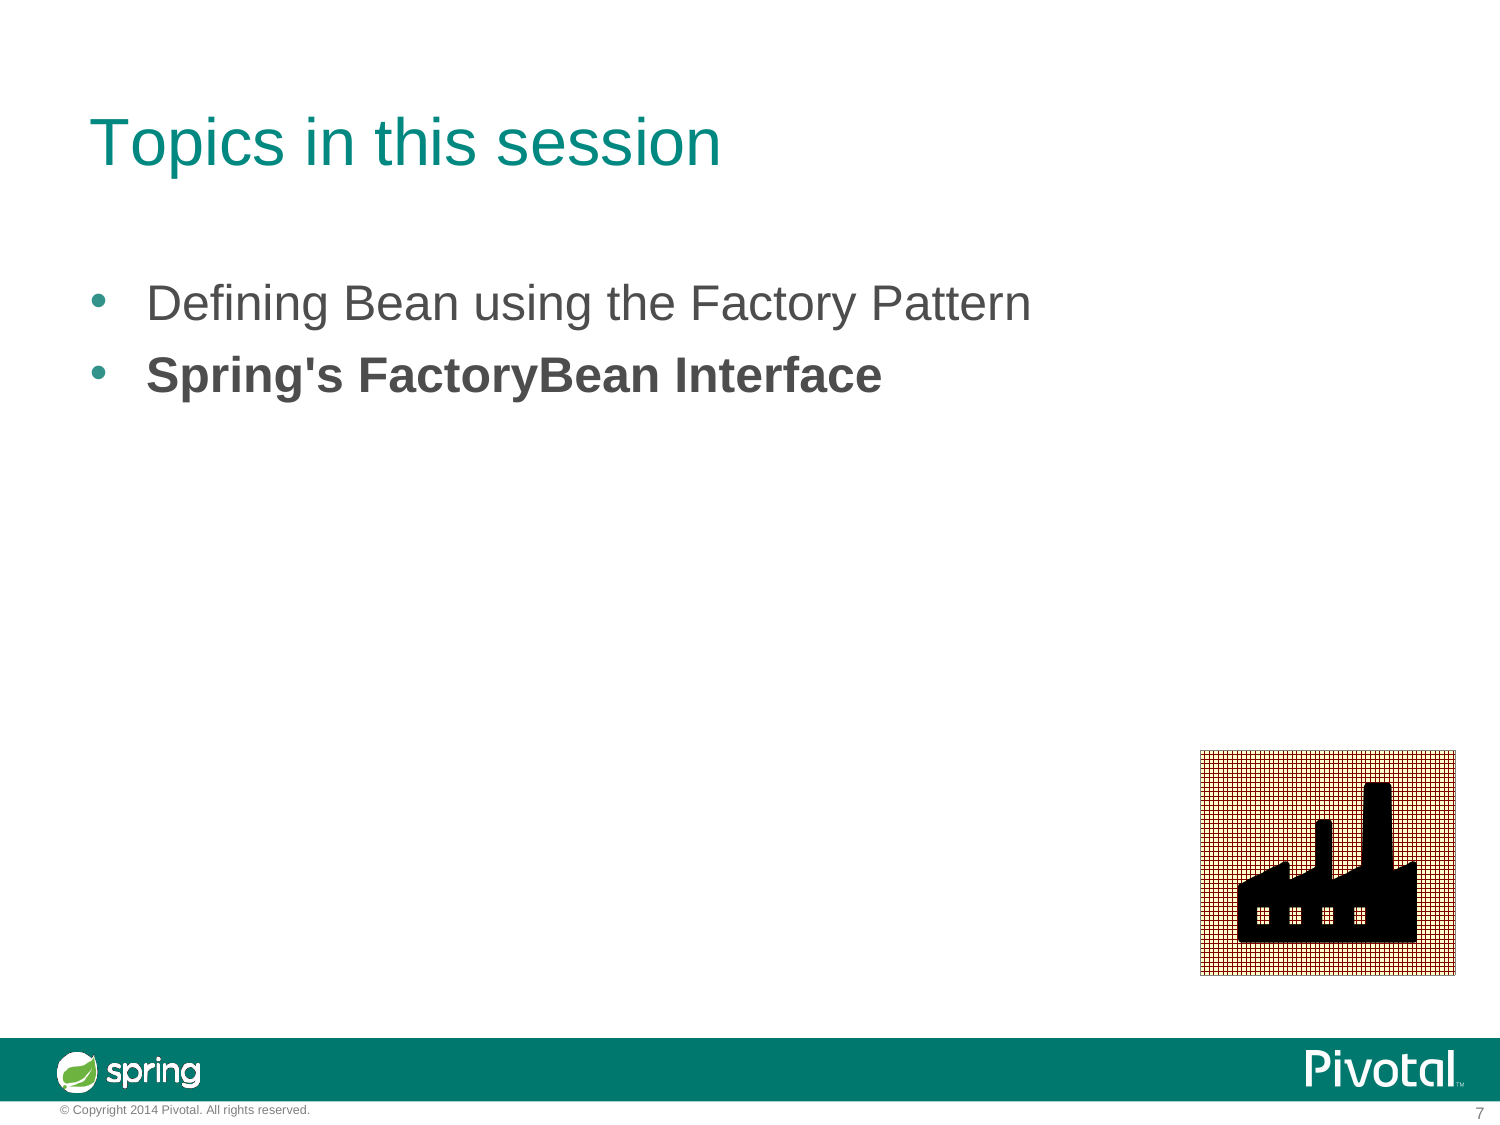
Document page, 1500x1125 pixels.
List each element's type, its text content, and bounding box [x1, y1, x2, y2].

picture [1238, 782, 1417, 943]
list Defining Bean using the Factory Pattern Spring's FactoryBean Interface [75, 262, 1426, 701]
text_box [1200, 750, 1456, 976]
picture [1306, 1050, 1464, 1087]
title Topics in this session [75, 45, 1426, 233]
picture [32, 1041, 210, 1103]
